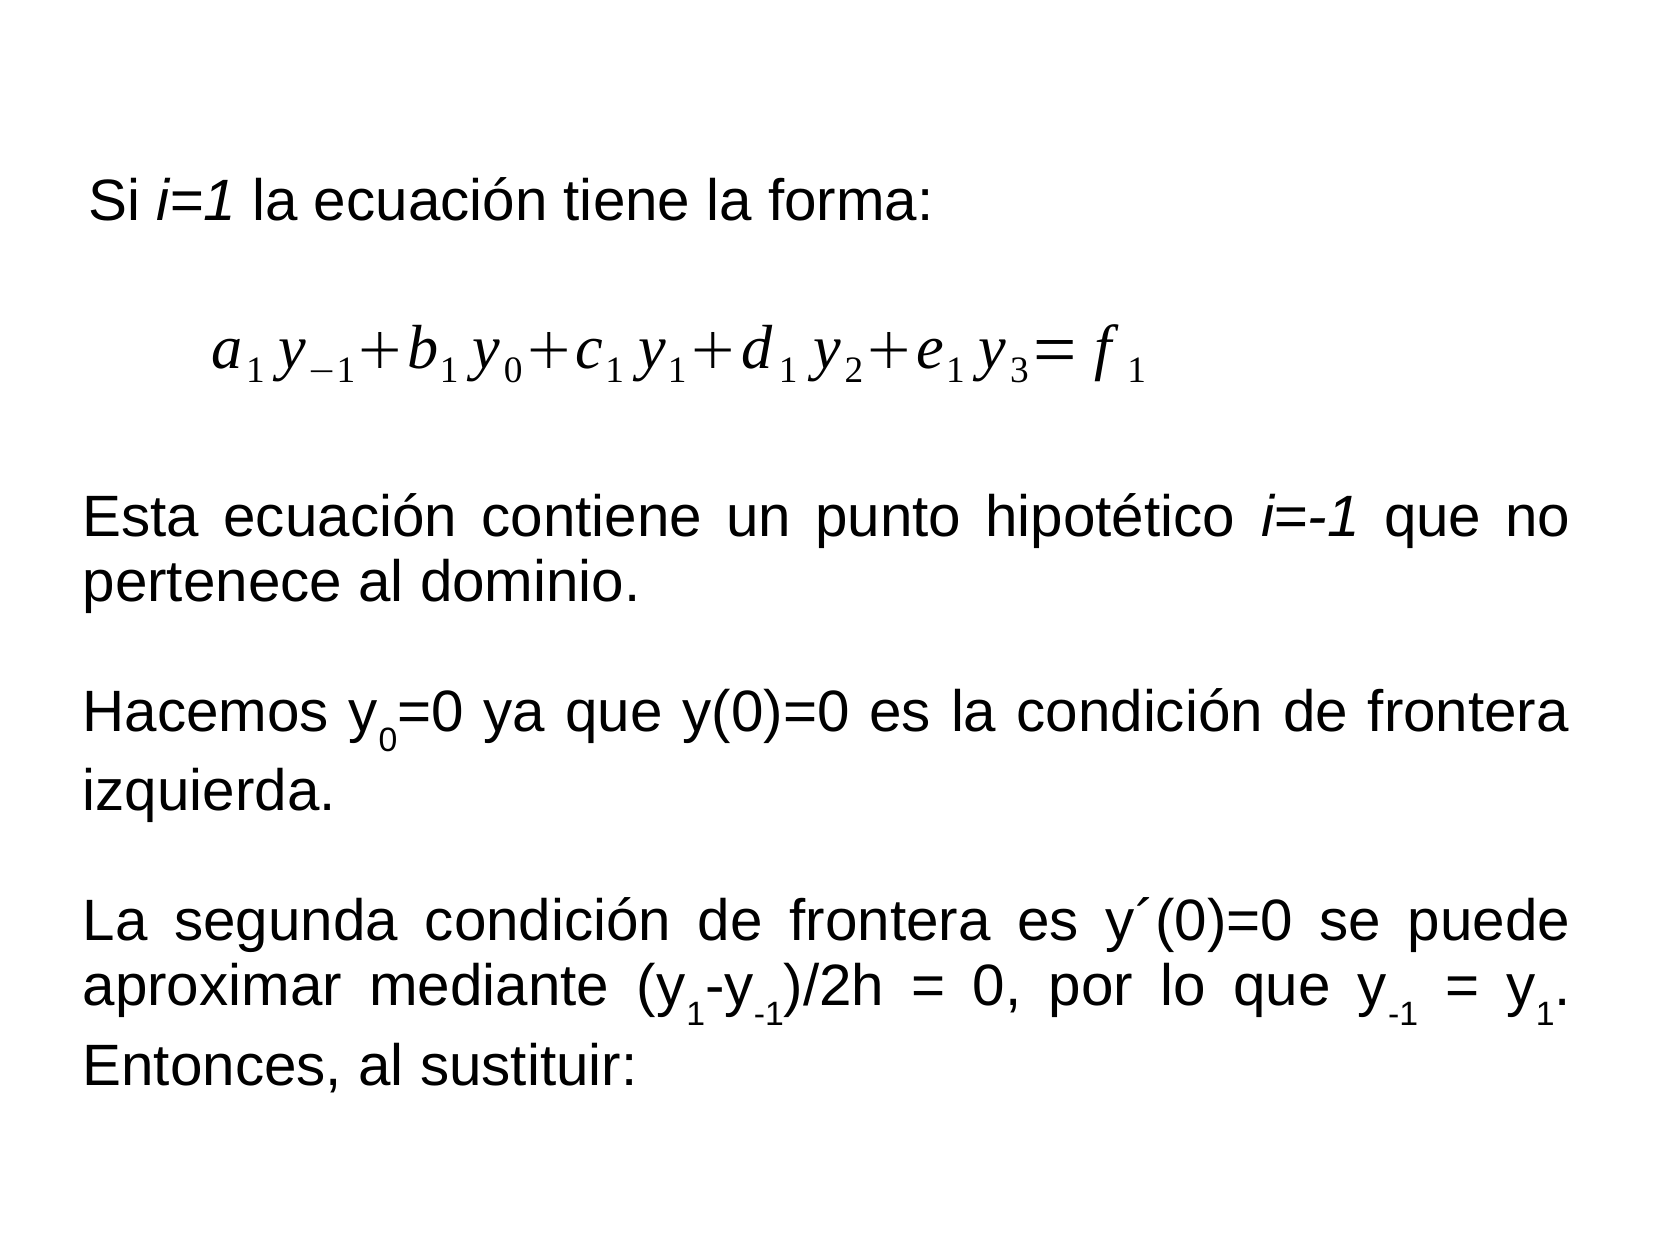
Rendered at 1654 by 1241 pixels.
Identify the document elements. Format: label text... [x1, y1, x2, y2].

subtitle Esta ecuación contiene un punto hipotético i=-1 que no pertenece al dominio. Hacemos y0=0 ya que y(0)=0 es la condición de frontera izquierda. La segunda condición de frontera es y´(0)=0 se puede aproximar mediante (y1-y-1)/2h = 0, por lo que y-1 = y1. Entonces, al sustituir: [82, 472, 1571, 1109]
text_box Si i=1 la ecuación tiene la forma: [88, 118, 1577, 283]
chart [203, 312, 1152, 392]
